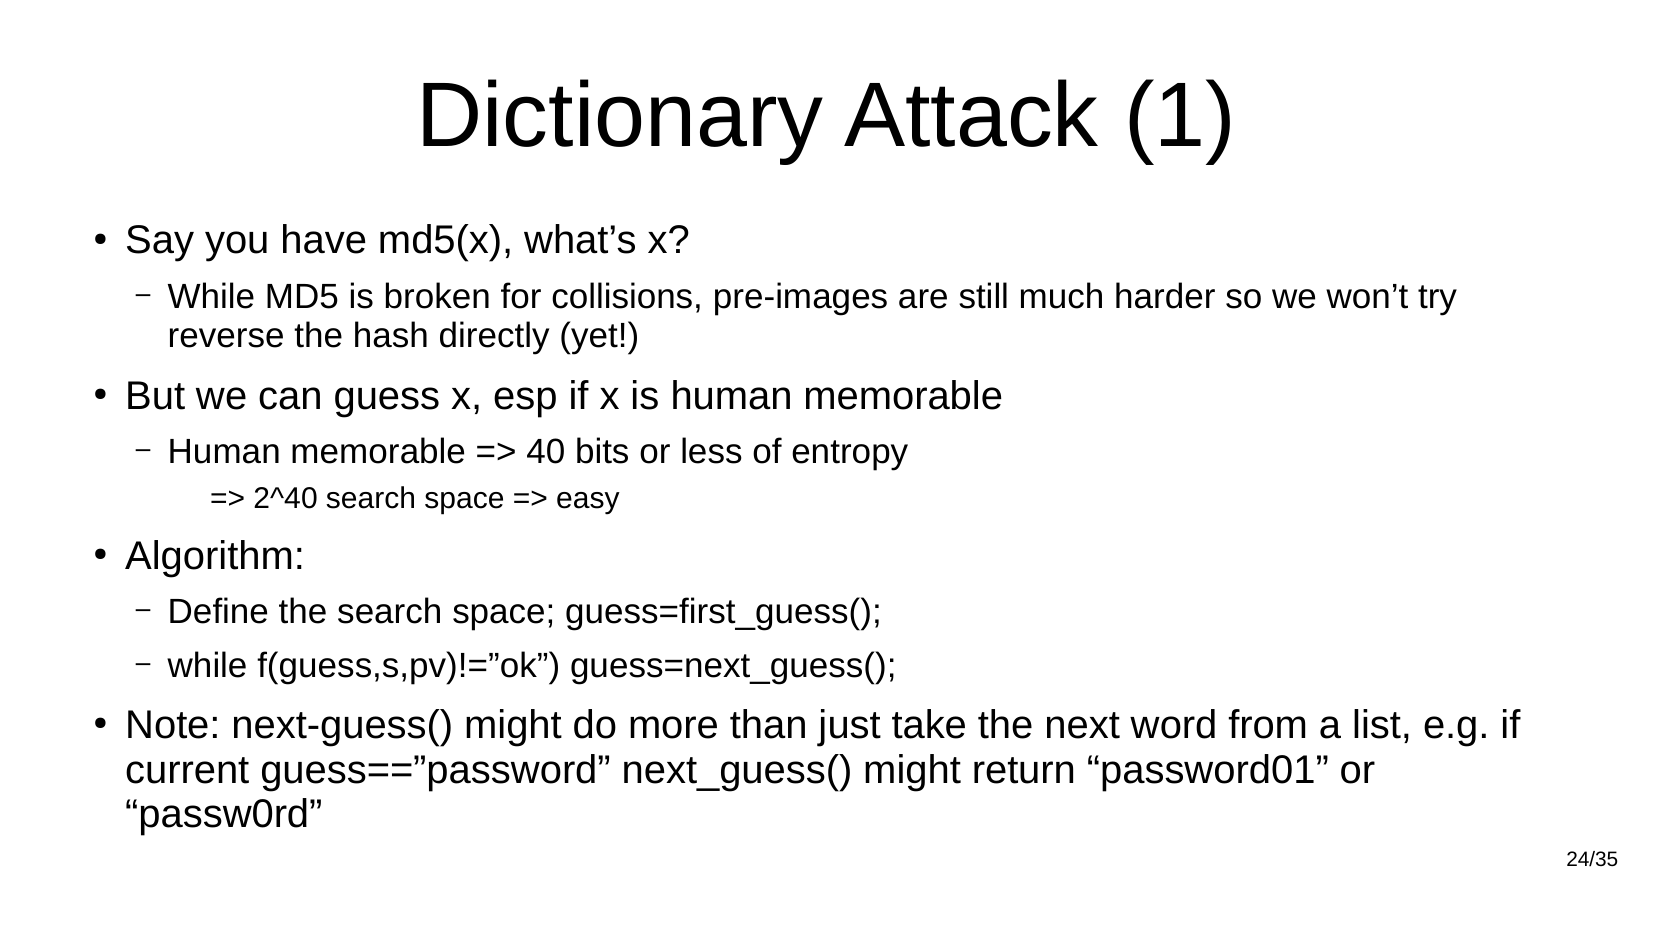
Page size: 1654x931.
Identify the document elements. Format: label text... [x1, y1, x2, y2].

list Say you have md5(x), what’s x? While MD5 is broken for collisions, pre-images are still much harder so we won’t try reverse the hash directly (yet!) But we can guess x, esp if x is human memorable Human memorable => 40 bits or less of entropy => 2^40 search space => easy Algorithm: Define the search space; guess=first_guess(); while f(guess,s,pv)!=”ok”) guess=next_guess(); Note: next-guess() might do more than just take the next word from a list, e.g. if current guess==”password” next_guess() might return “password01” or “passw0rd” [82, 217, 1571, 844]
title Dictionary Attack (1) [82, 37, 1571, 193]
